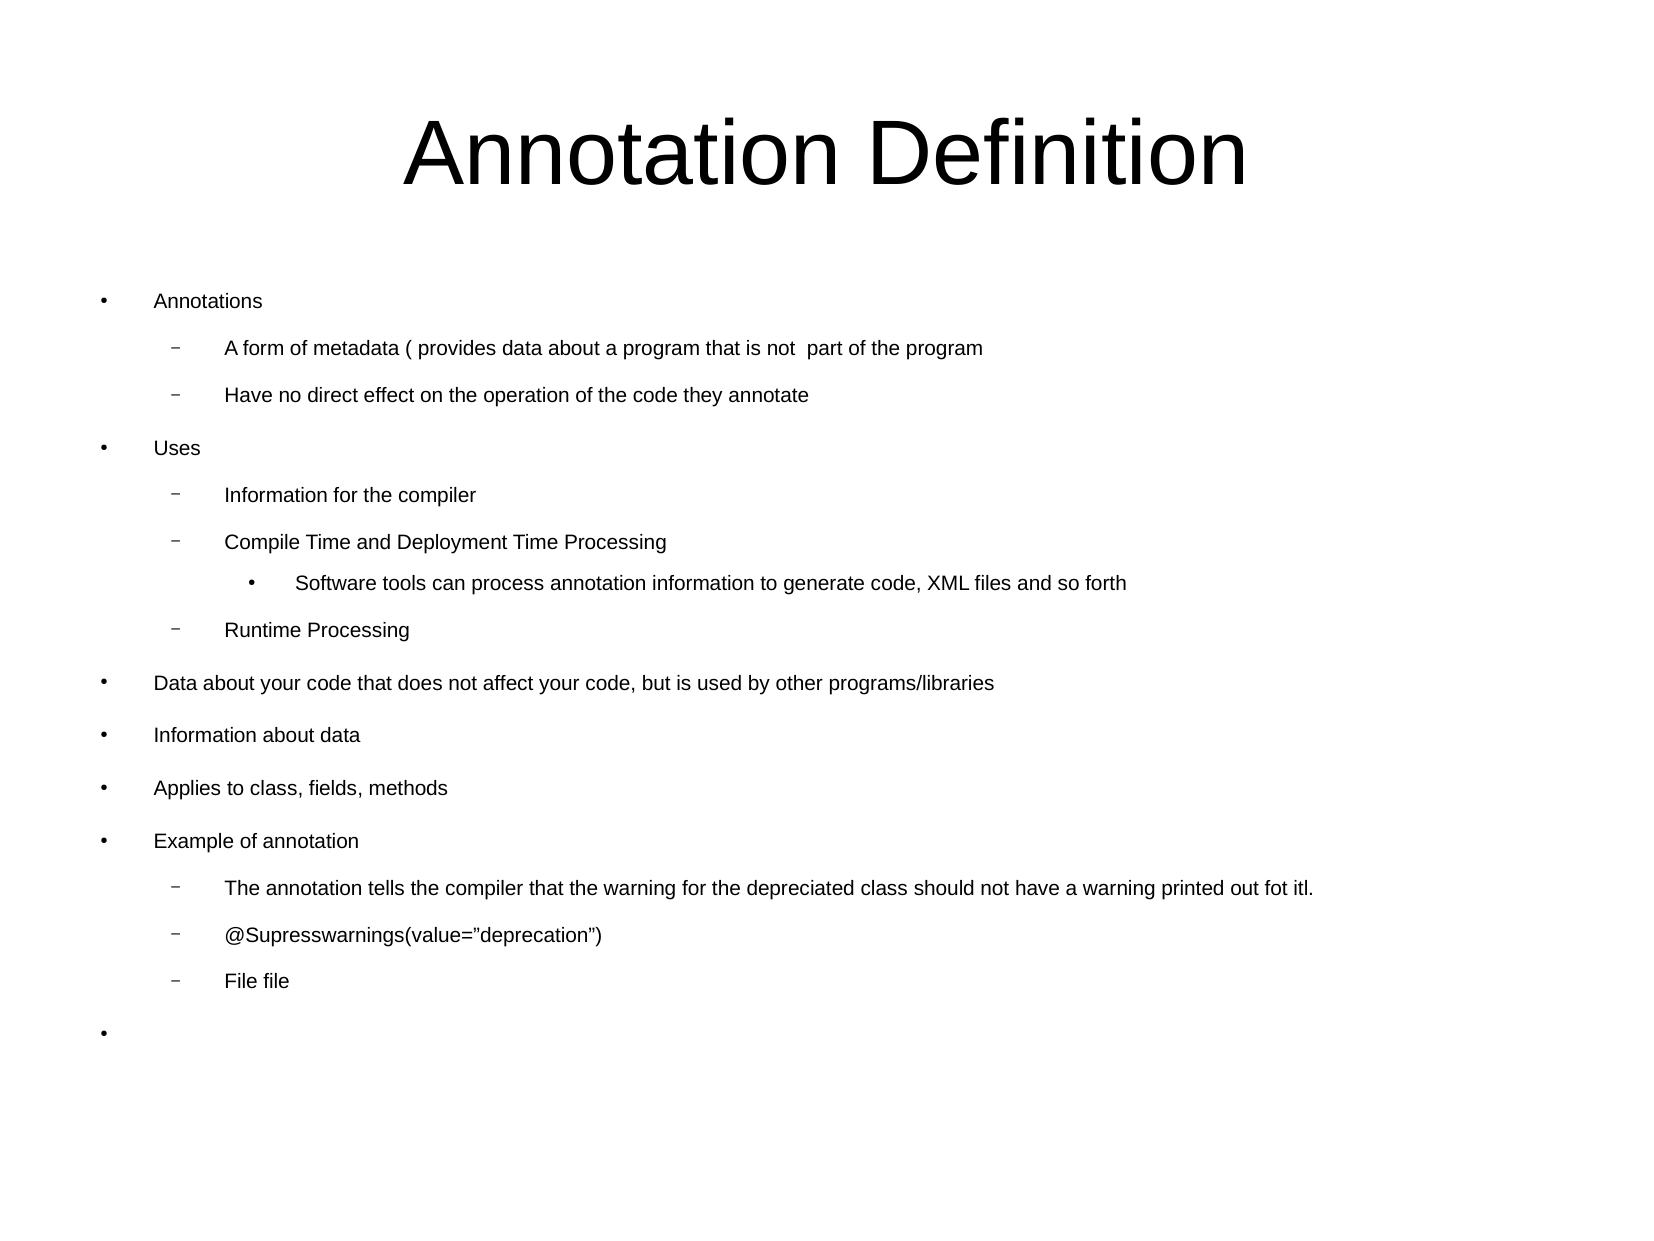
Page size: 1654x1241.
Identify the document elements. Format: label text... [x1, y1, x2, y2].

title Annotation Definition [82, 49, 1571, 257]
list Annotations A form of metadata ( provides data about a program that is not part of the program Have no direct effect on the operation of the code they annotate Uses Information for the compiler Compile Time and Deployment Time Processing Software tools can process annotation information to generate code, XML files and so forth Runtime Processing Data about your code that does not affect your code, but is used by other programs/libraries Information about data Applies to class, fields, methods Example of annotation The annotation tells the compiler that the warning for the depreciated class should not have a warning printed out fot itl. @Supresswarnings(value=”deprecation”) File file [82, 290, 1571, 1216]
